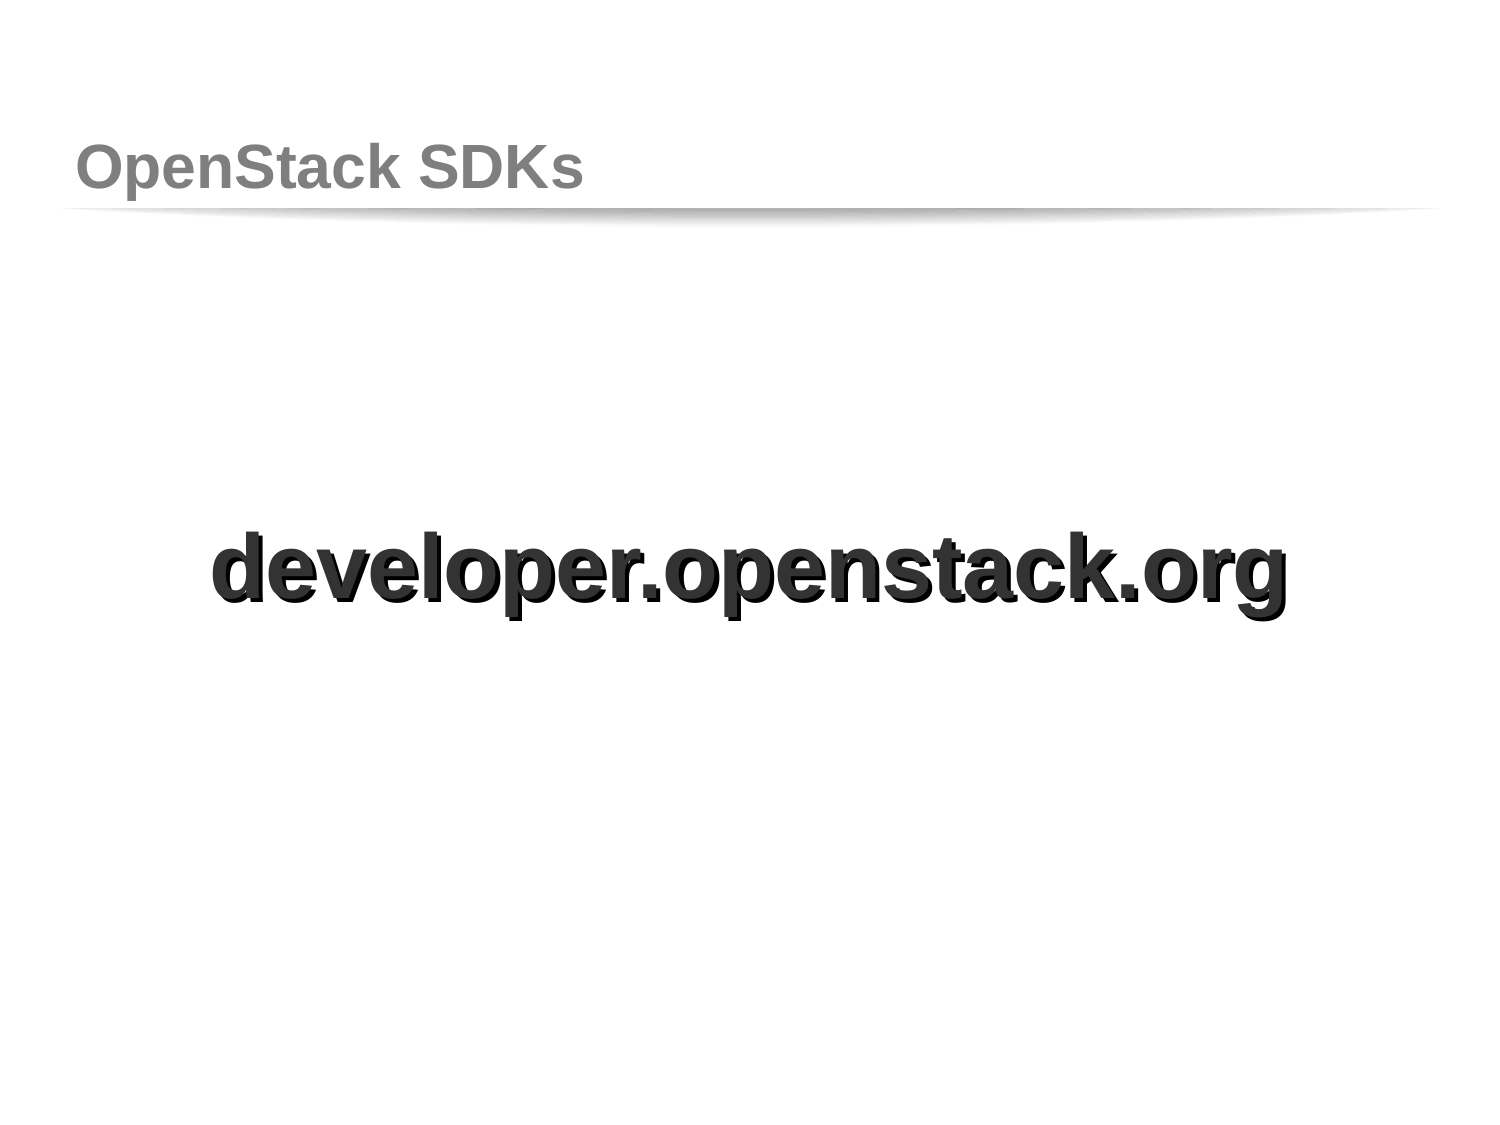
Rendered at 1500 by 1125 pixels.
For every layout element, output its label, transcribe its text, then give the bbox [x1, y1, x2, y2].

text_box developer.openstack.org [75, 506, 1426, 619]
title OpenStack SDKs [75, 71, 1426, 203]
